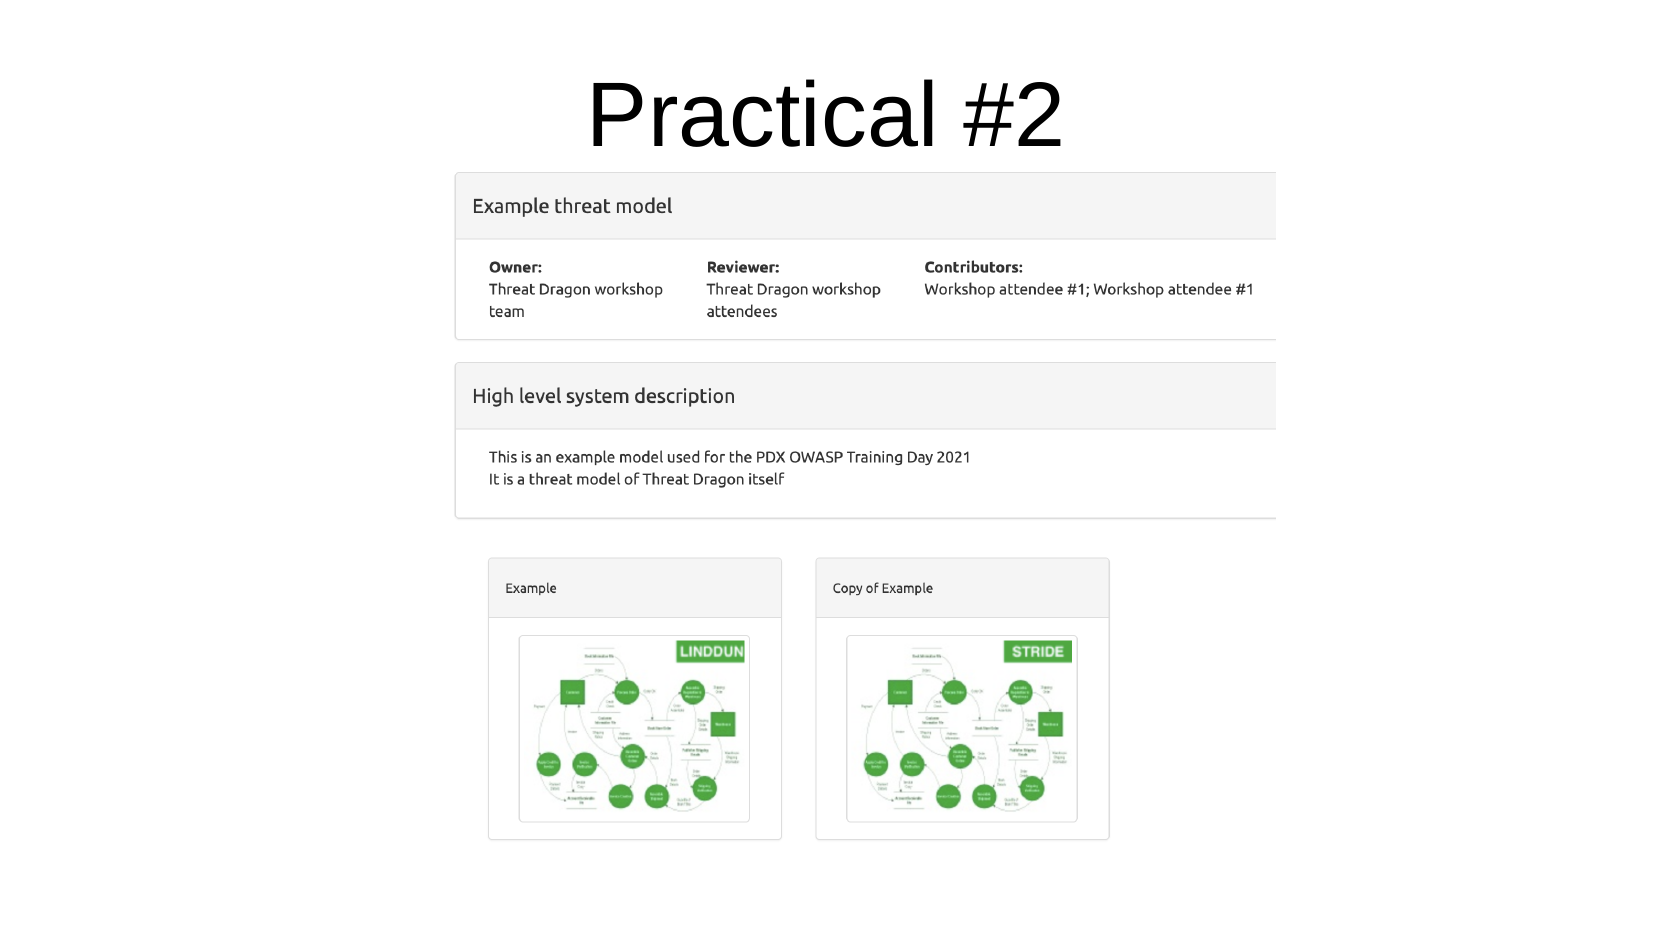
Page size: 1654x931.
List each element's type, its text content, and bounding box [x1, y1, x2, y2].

title Practical #2 [82, 37, 1571, 193]
picture [450, 163, 1276, 873]
